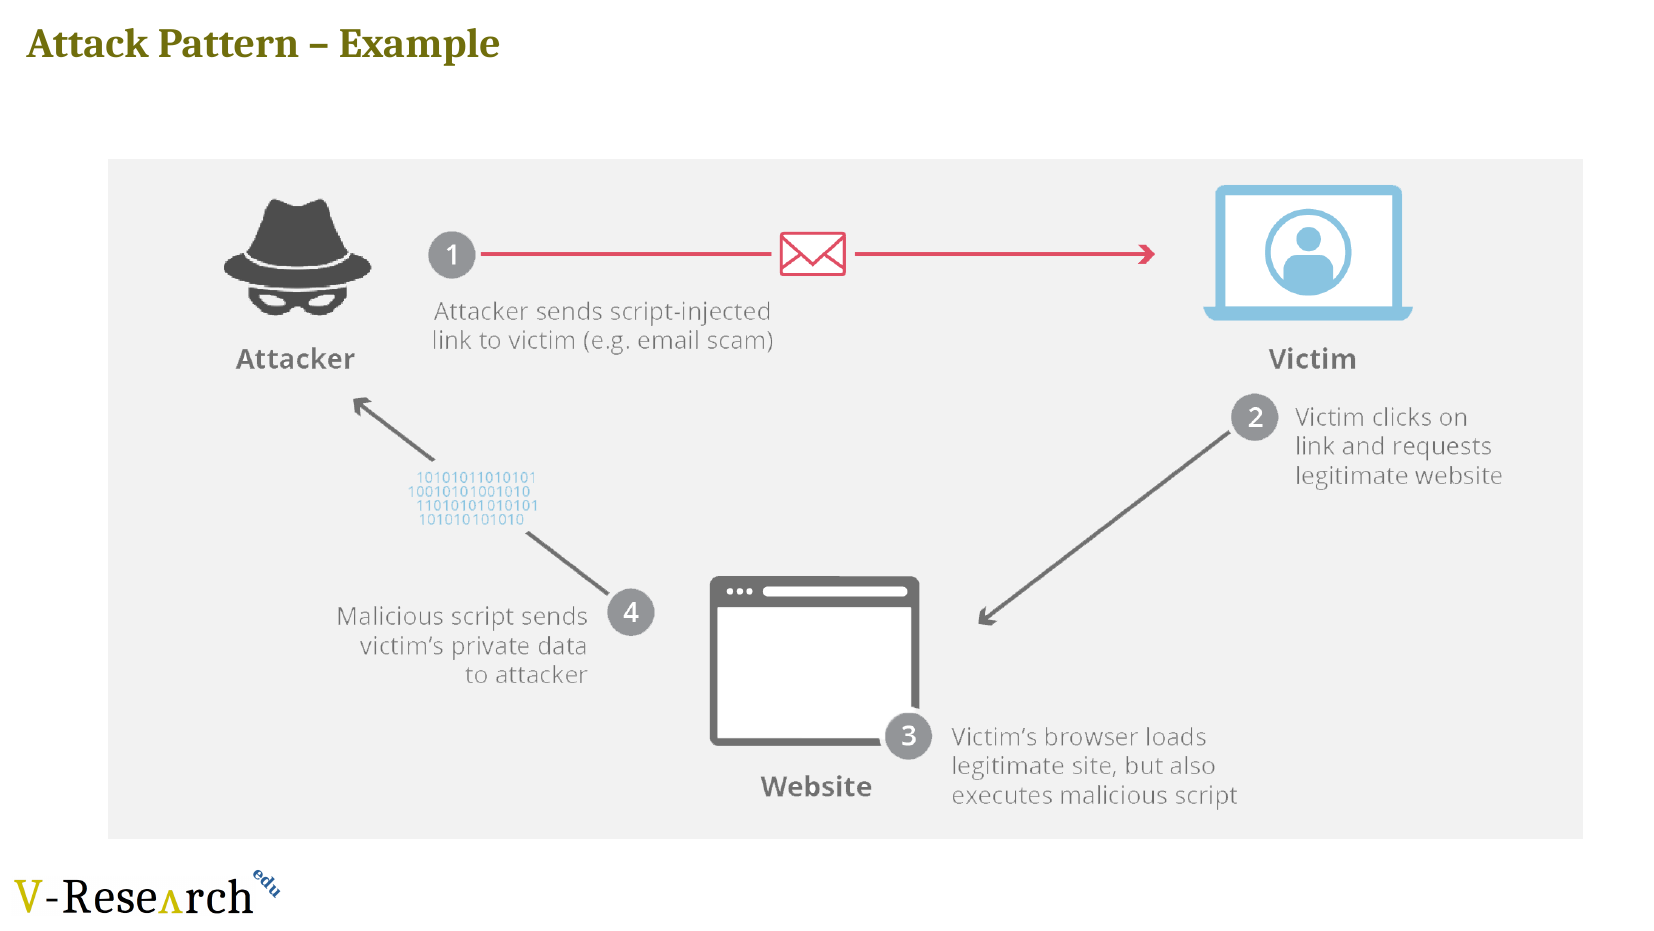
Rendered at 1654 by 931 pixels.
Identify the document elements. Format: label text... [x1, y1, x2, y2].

text_box edu [222, 847, 333, 931]
picture [108, 159, 1583, 839]
text_box Attack Pattern – Example [11, 12, 1193, 77]
picture [11, 876, 255, 916]
